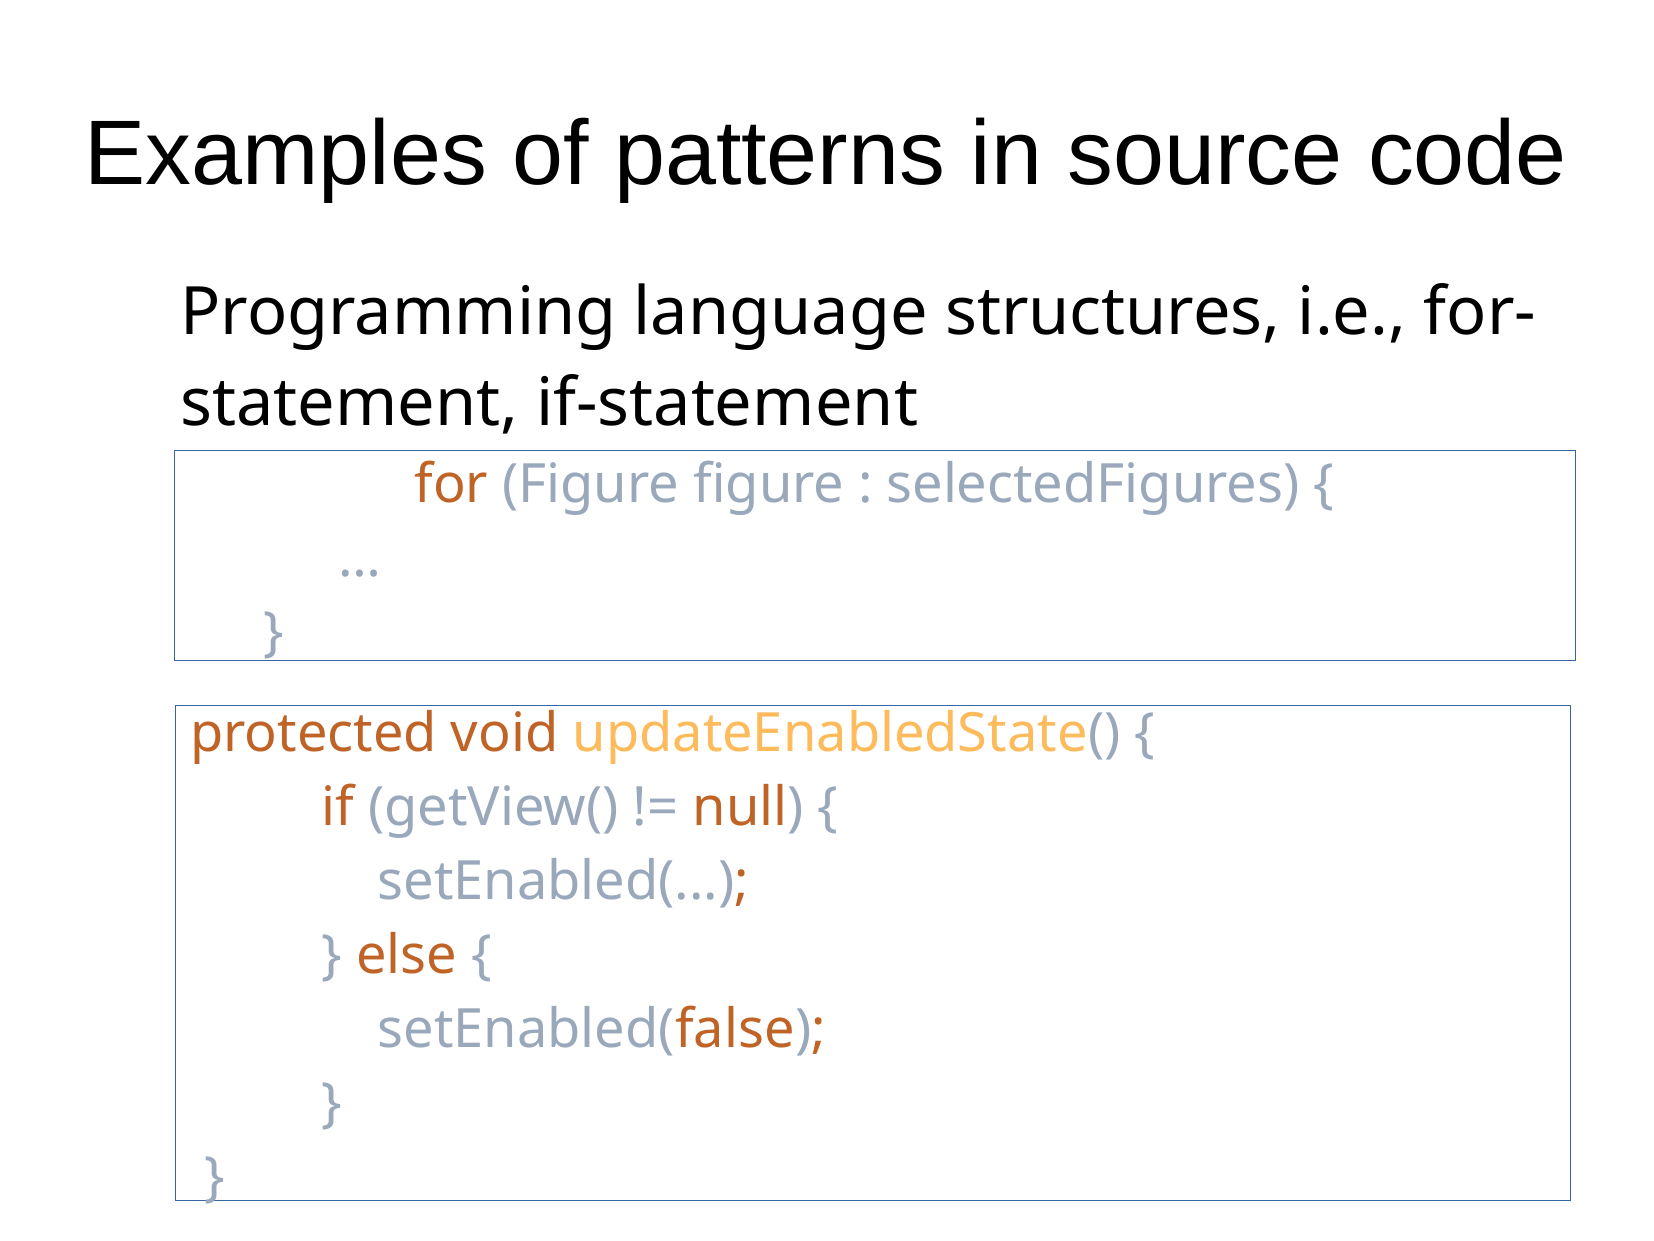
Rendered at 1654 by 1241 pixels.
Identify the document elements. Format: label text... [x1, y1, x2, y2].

text_box protected void updateEnabledState() { if (getView() != null) { setEnabled(...); } else { setEnabled(false); } } [175, 705, 1571, 1201]
text_box Programming language structures, i.e., for-statement, if-statement [165, 256, 1557, 427]
text_box for (Figure figure : selectedFigures) { … } [174, 450, 1576, 661]
title Examples of patterns in source code [82, 49, 1571, 257]
